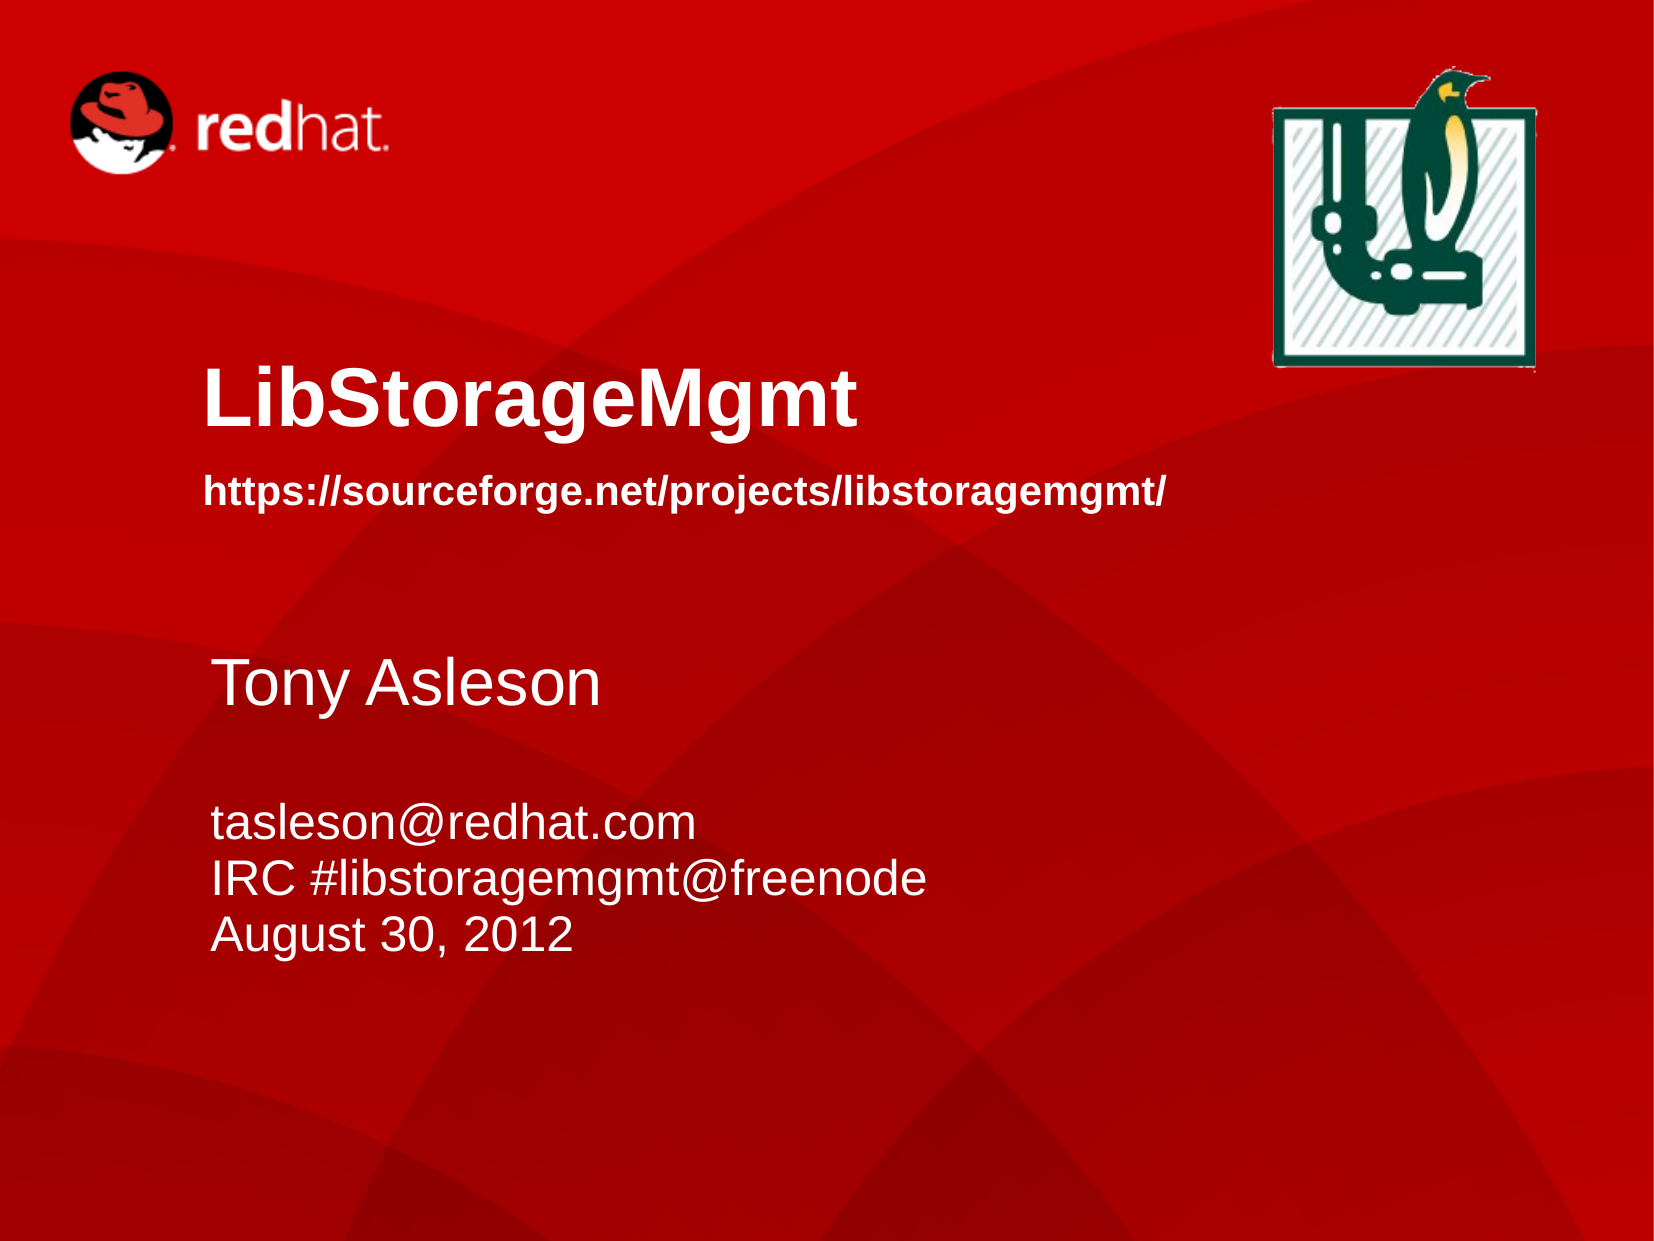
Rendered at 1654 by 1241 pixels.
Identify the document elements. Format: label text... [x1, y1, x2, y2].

picture [0, 0, 1654, 1241]
text_box Tony Asleson tasleson@redhat.com IRC #libstoragemgmt@freenode August 30, 2012 [195, 600, 1126, 932]
text_box LibStorageMgmt https://sourceforge.net/projects/libstoragemgmt/ [187, 297, 1426, 588]
